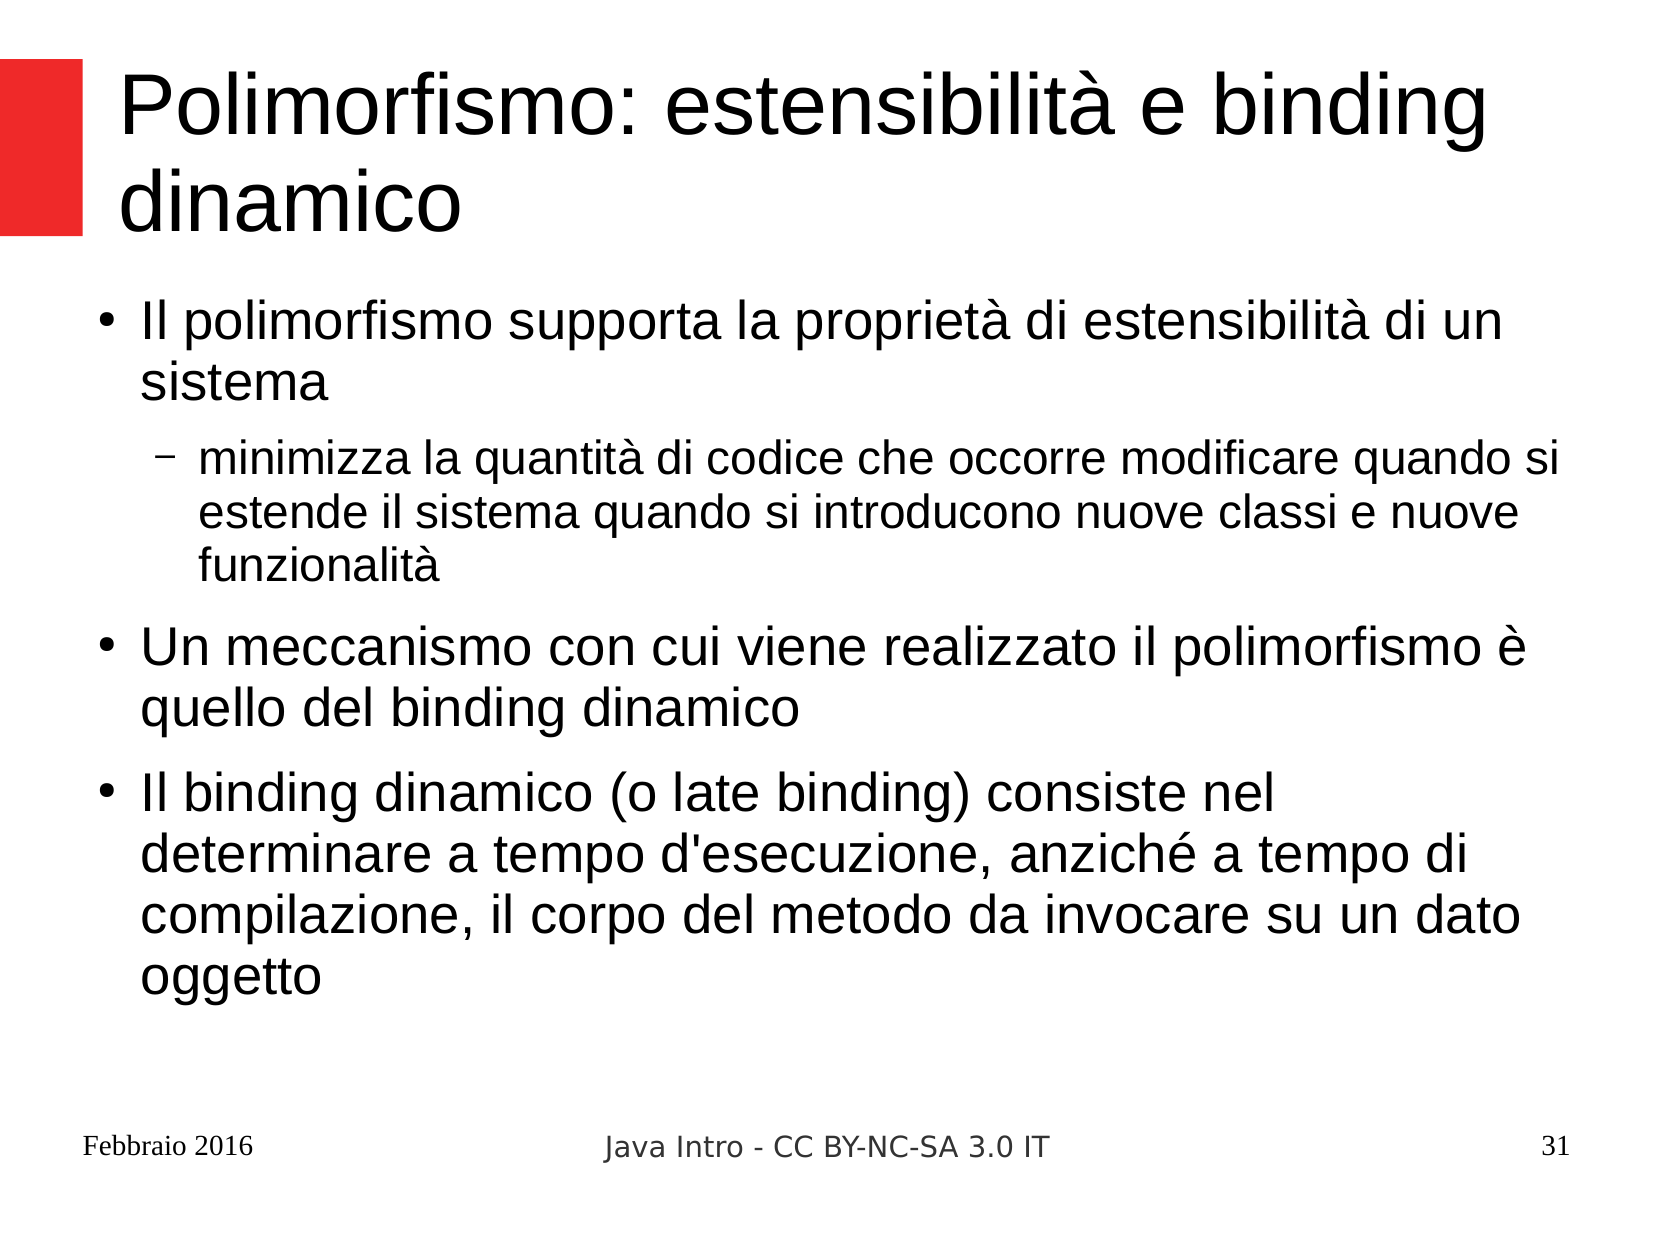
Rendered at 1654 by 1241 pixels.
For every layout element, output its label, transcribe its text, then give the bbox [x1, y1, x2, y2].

list Il polimorfismo supporta la proprietà di estensibilità di un sistema minimizza la quantità di codice che occorre modificare quando si estende il sistema quando si introducono nuove classi e nuove funzionalità Un meccanismo con cui viene realizzato il polimorfismo è quello del binding dinamico Il binding dinamico (o late binding) consiste nel determinare a tempo d'esecuzione, anziché a tempo di compilazione, il corpo del metodo da invocare su un dato oggetto [82, 290, 1571, 1010]
title Polimorfismo: estensibilità e binding dinamico [118, 49, 1607, 257]
